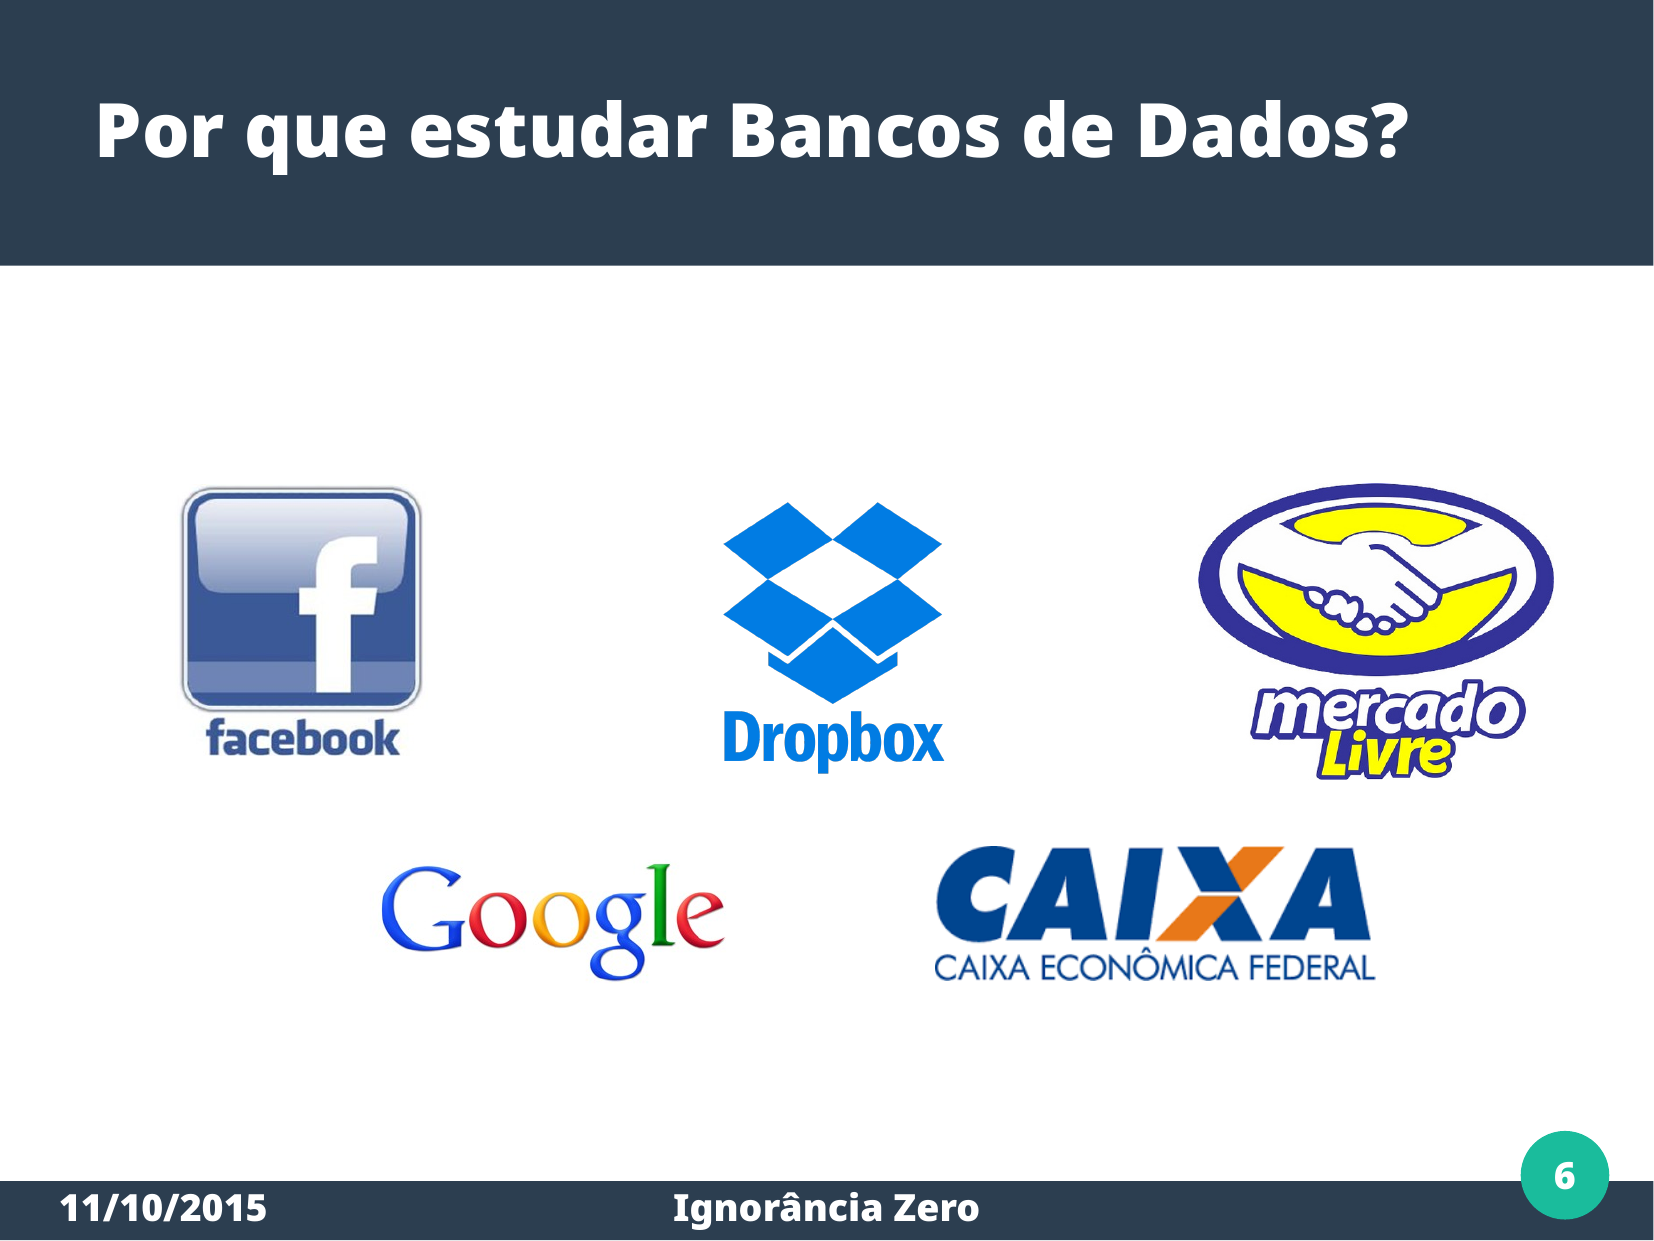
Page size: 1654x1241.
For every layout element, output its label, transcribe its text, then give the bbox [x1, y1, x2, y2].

title Por que estudar Bancos de Dados? [59, 49, 1595, 207]
picture [1198, 483, 1554, 780]
picture [76, 484, 987, 1123]
picture [935, 846, 1376, 981]
